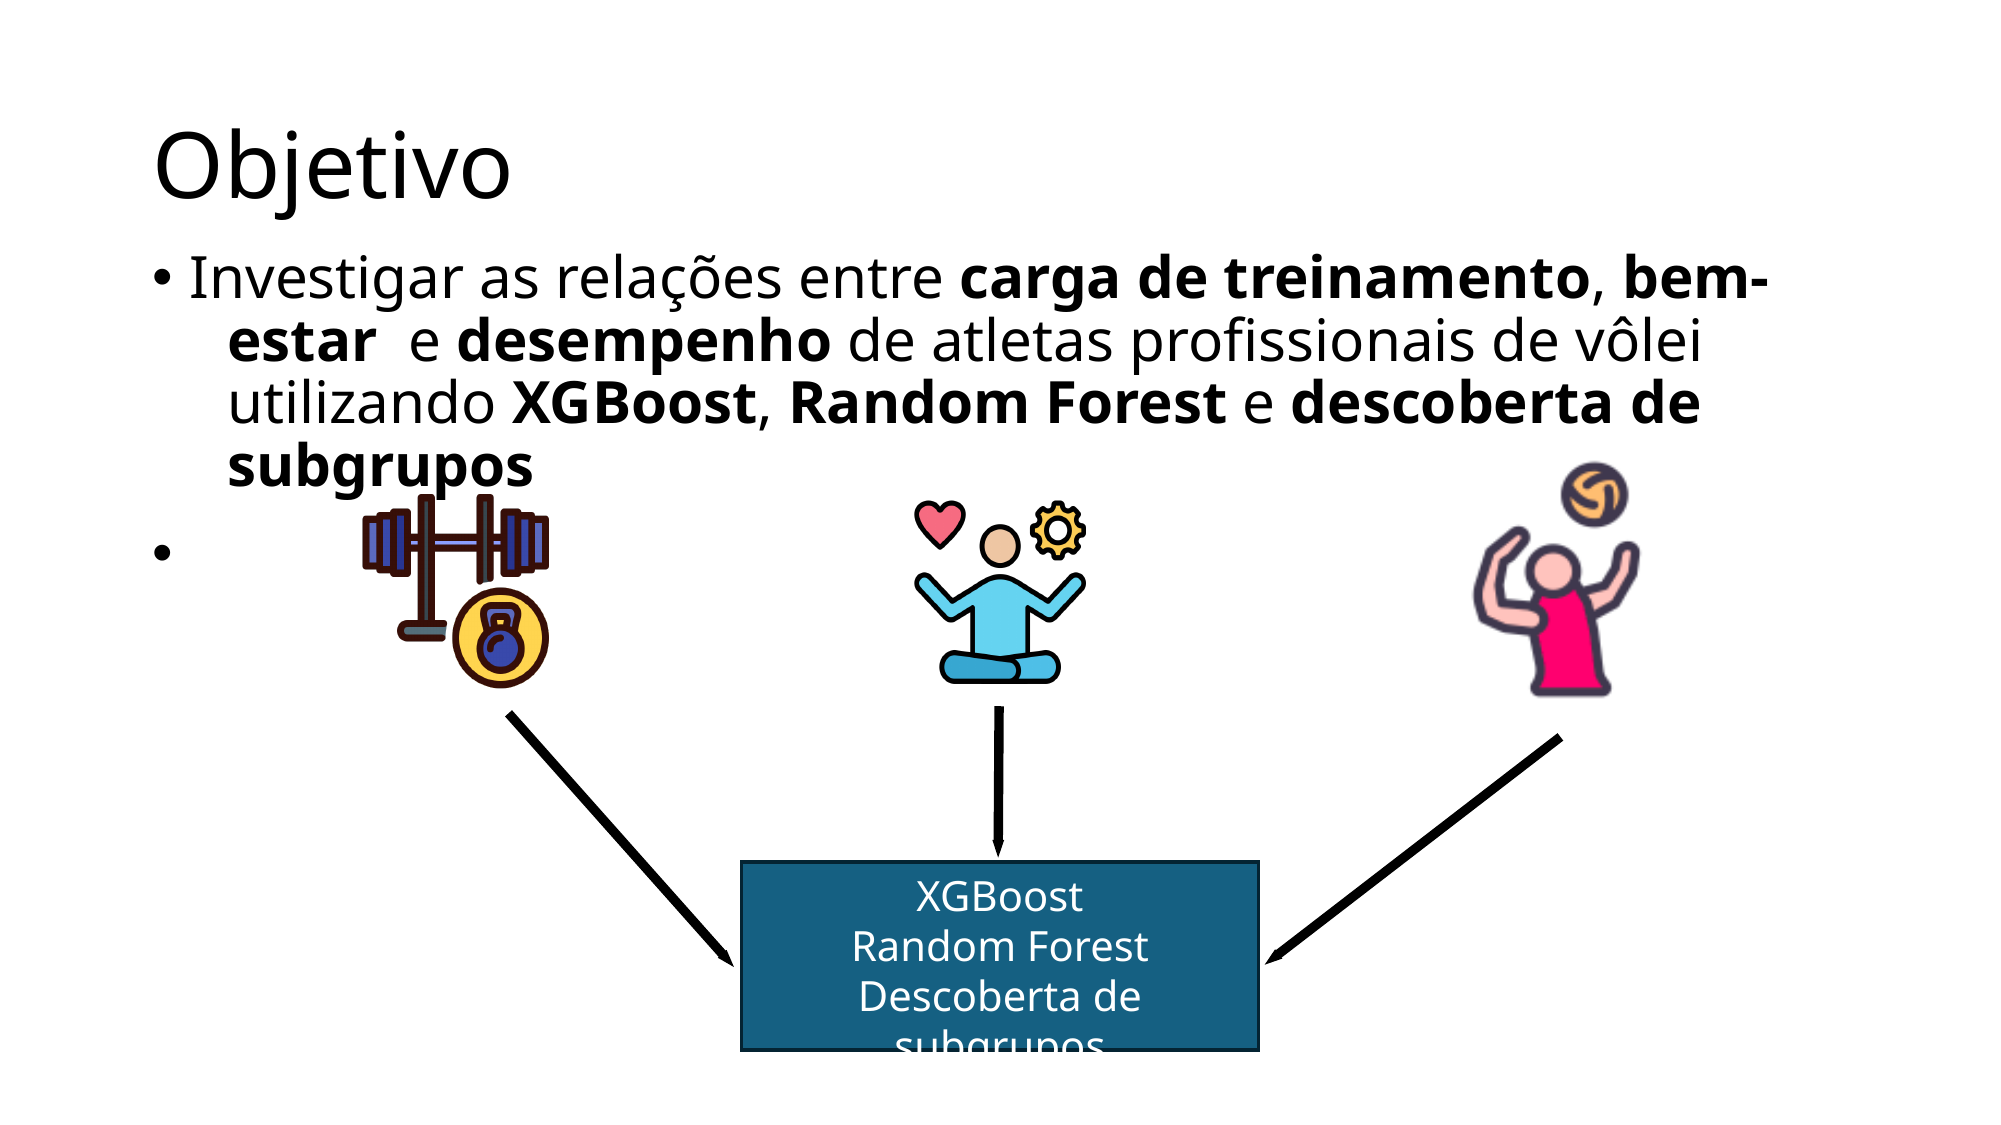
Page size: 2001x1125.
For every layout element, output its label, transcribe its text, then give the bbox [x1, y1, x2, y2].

picture [1457, 451, 1675, 726]
title Objetivo [137, 59, 1863, 240]
picture [345, 476, 566, 706]
text_box XGBoost Random Forest Descoberta de subgrupos [741, 862, 1259, 1050]
list Investigar as relações entre carga de treinamento, bem-estar e desempenho de atletas profissionais de vôlei utilizando XGBoost, Random Forest e descoberta de subgrupos [137, 240, 1920, 516]
picture [911, 497, 1089, 687]
